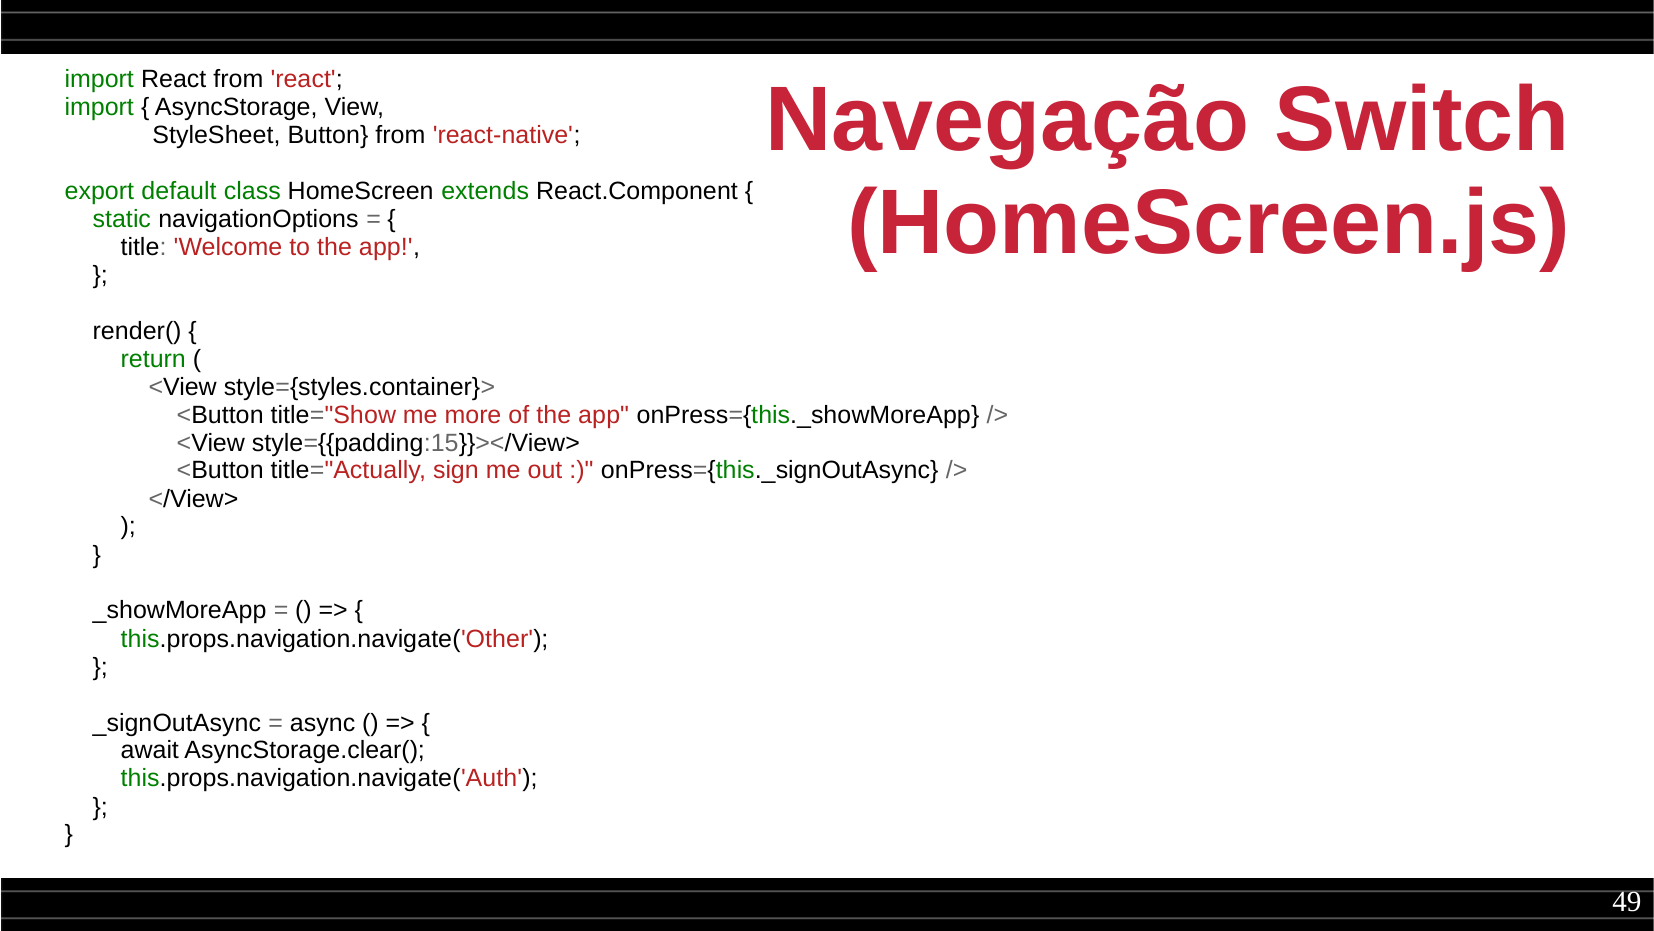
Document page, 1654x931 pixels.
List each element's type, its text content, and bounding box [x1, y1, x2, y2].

picture [1, 0, 1654, 54]
text_box import React from 'react'; import { AsyncStorage, View, StyleSheet, Button} from 'react-native'; export default class HomeScreen extends React.Component { static navigationOptions = { title: 'Welcome to the app!', }; render() { return ( <View style={styles.container}> <Button title="Show me more of the app" onPress={this._showMoreApp} /> <View style={{padding:15}}></View> <Button title="Actually, sign me out :)" onPress={this._signOutAsync} /> </View> ); } _showMoreApp = () => { this.props.navigation.navigate('Other'); }; _signOutAsync = async () => { await AsyncStorage.clear(); this.props.navigation.navigate('Auth'); }; } [49, 56, 1546, 856]
picture [1, 878, 1654, 931]
title Navegação Switch (HomeScreen.js) [1546, 67, 1571, 273]
